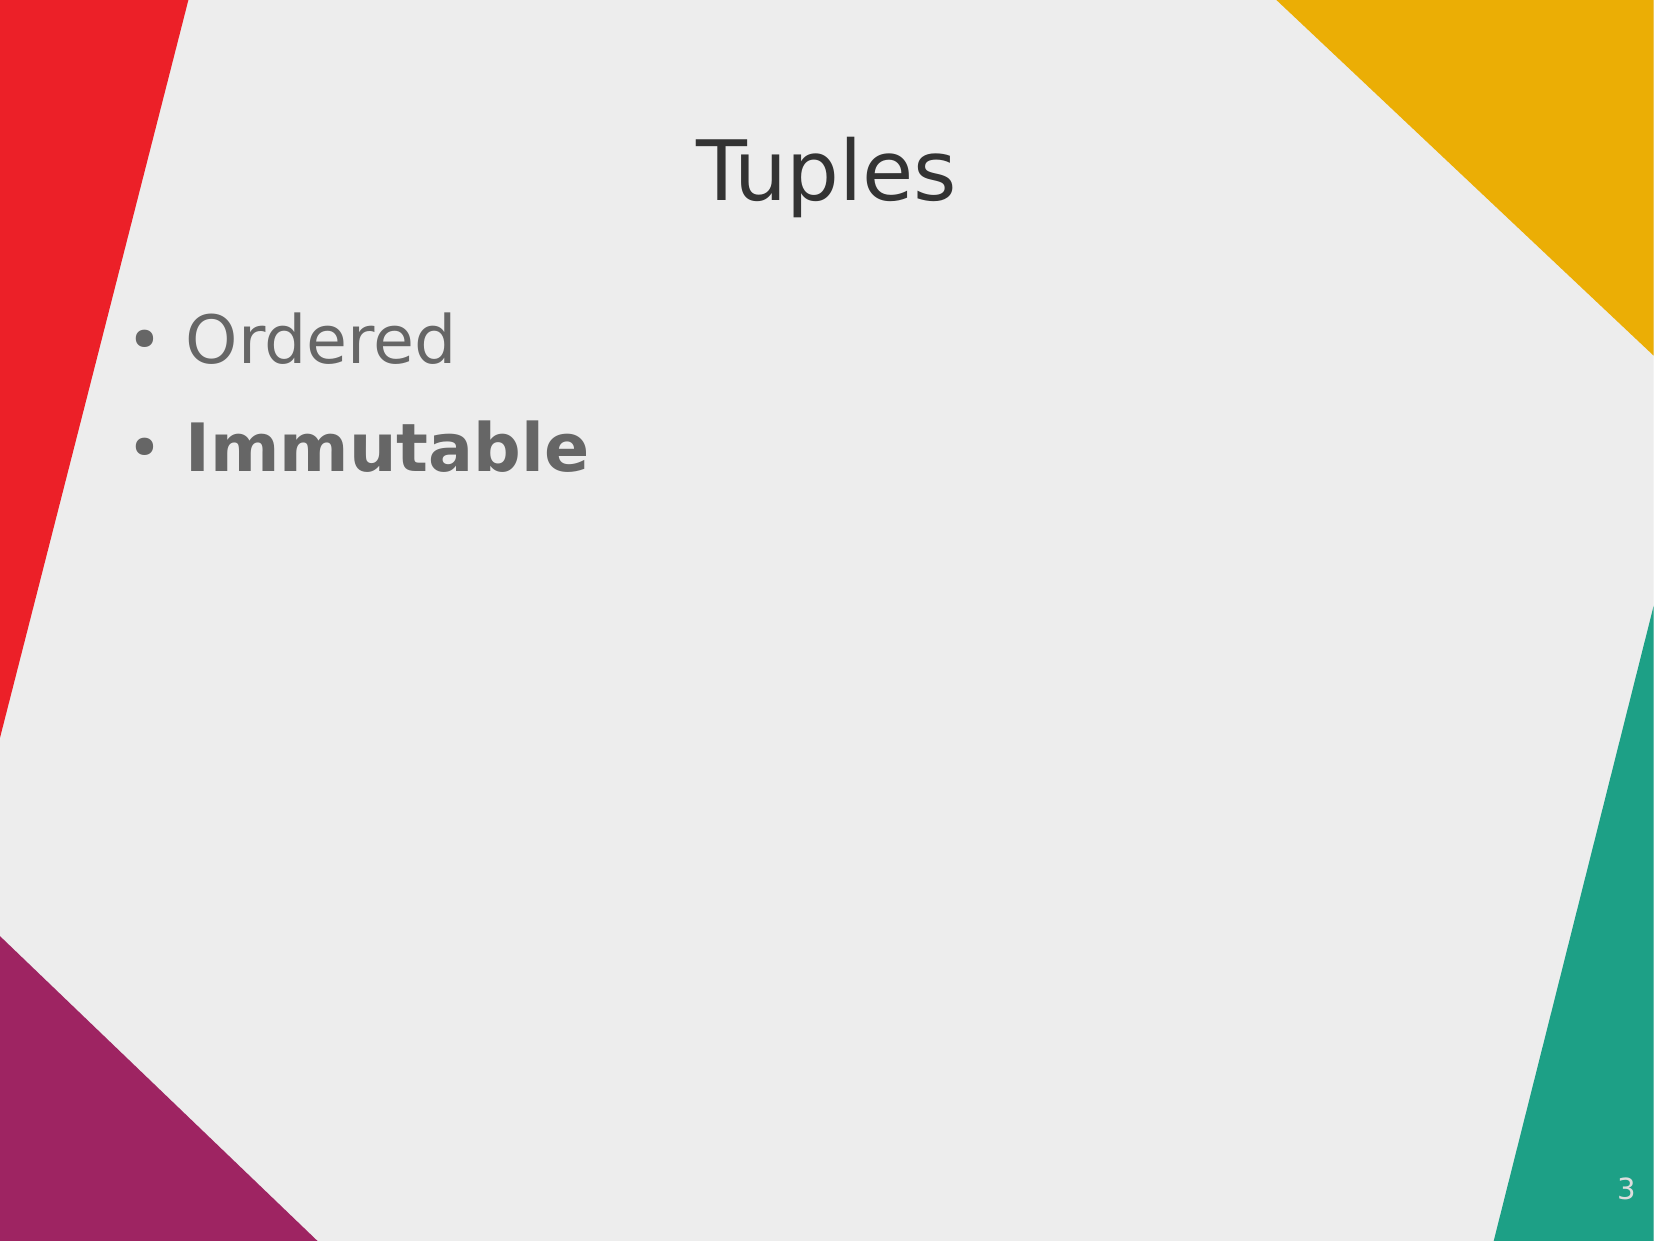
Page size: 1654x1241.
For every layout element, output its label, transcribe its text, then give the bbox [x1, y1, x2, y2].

title Tuples [114, 73, 1539, 271]
list Ordered Immutable [114, 302, 1539, 1033]
